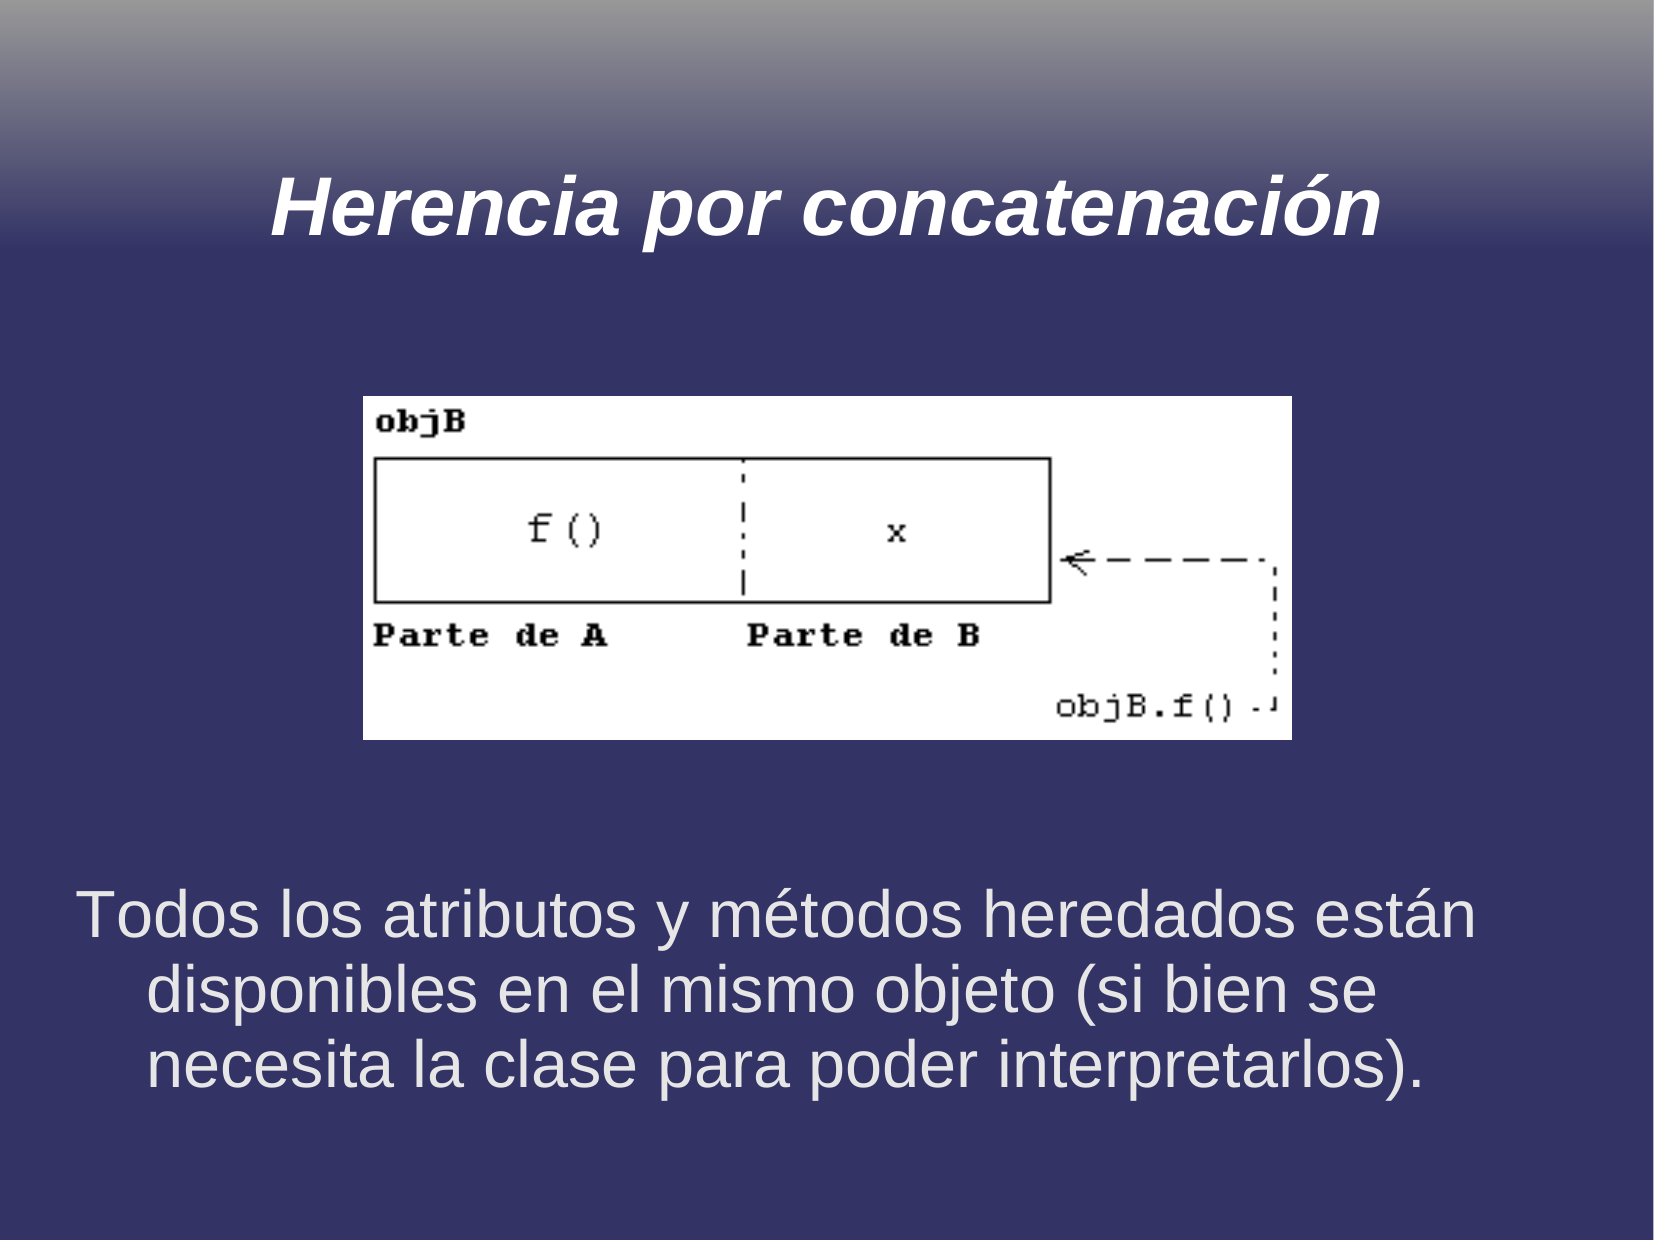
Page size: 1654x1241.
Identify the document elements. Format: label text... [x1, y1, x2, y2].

list Todos los atributos y métodos heredados están disponibles en el mismo objeto (si bien se necesita la clase para poder interpretarlos). [63, 877, 1596, 1136]
picture [363, 396, 1292, 740]
title Herencia por concatenación [121, 102, 1534, 311]
